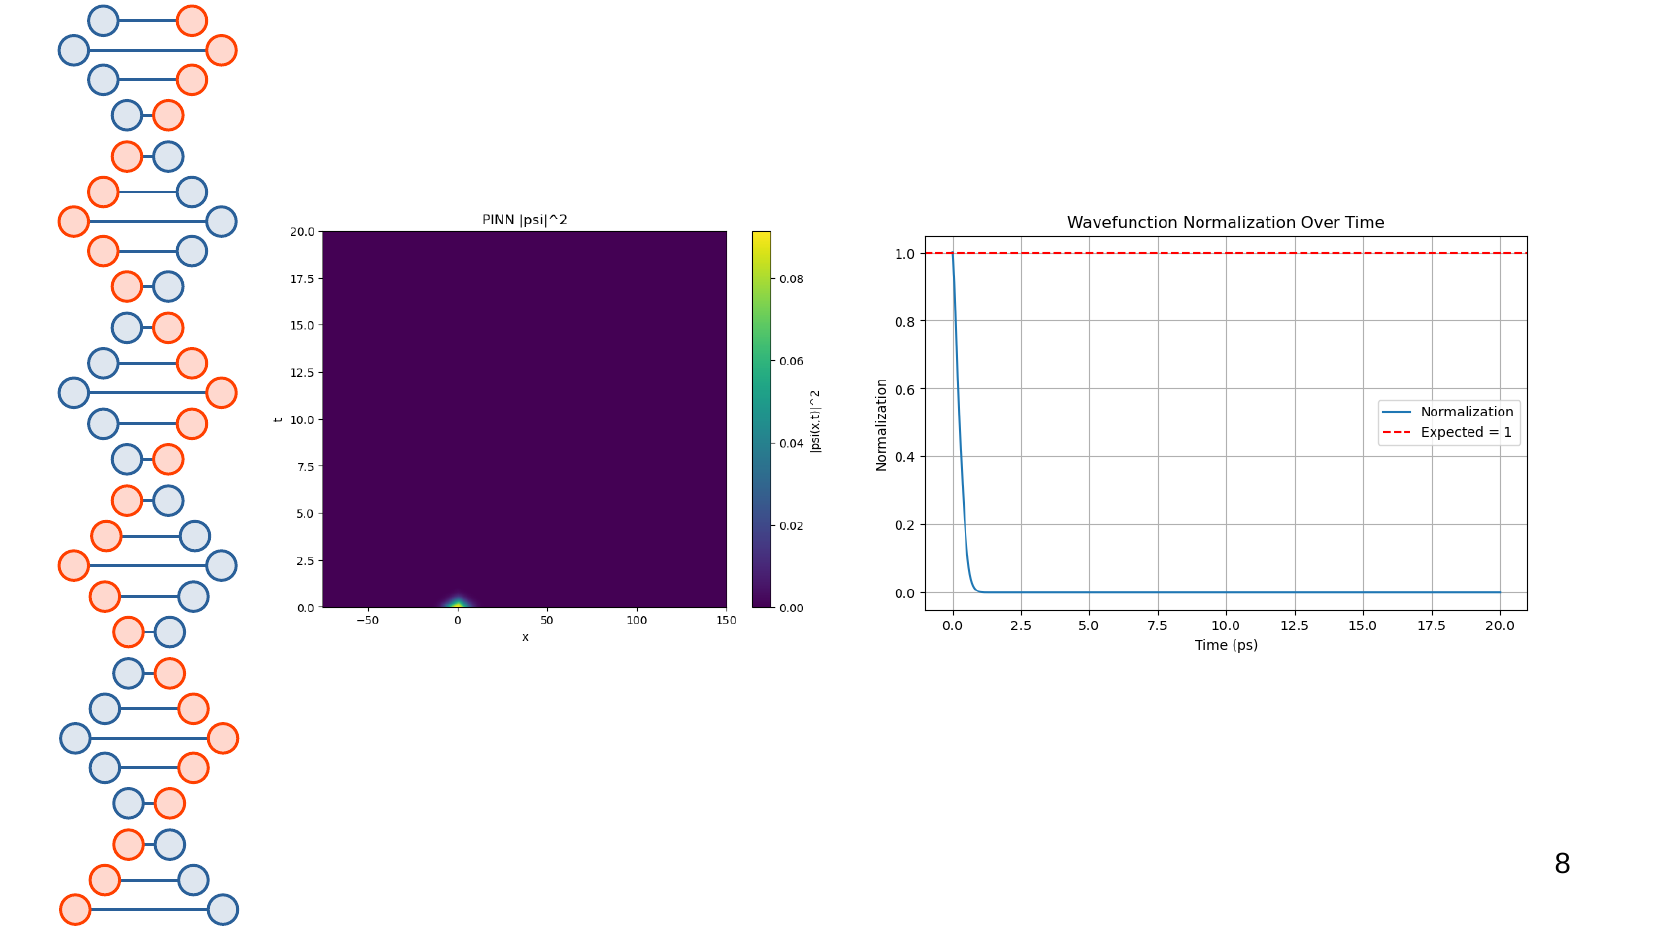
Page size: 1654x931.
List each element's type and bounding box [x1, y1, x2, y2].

picture [265, 206, 828, 650]
picture [865, 206, 1536, 661]
